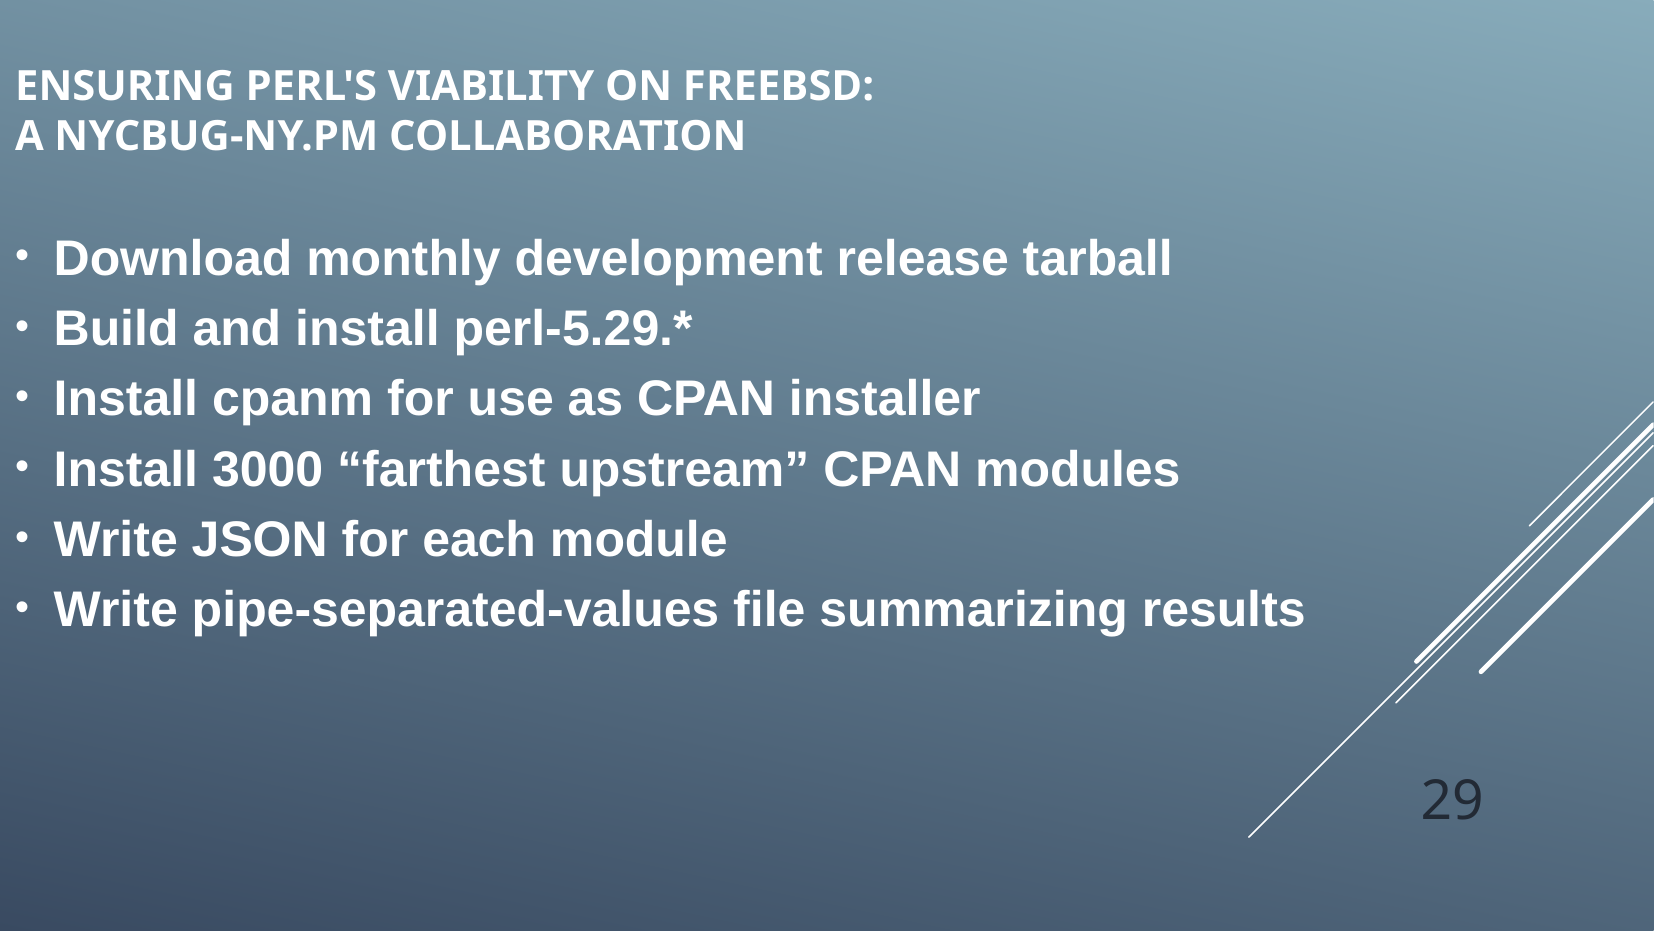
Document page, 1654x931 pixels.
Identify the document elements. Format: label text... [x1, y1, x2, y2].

subtitle Download monthly development release tarball Build and install perl-5.29.* Install cpanm for use as CPAN installer Install 3000 “farthest upstream” CPAN modules Write JSON for each module Write pipe-separated-values file summarizing results [0, 217, 1489, 871]
title Ensuring Perl's Viability on FreeBSD: A NYCBUG-NY.PM Collaboration [0, 36, 1163, 180]
